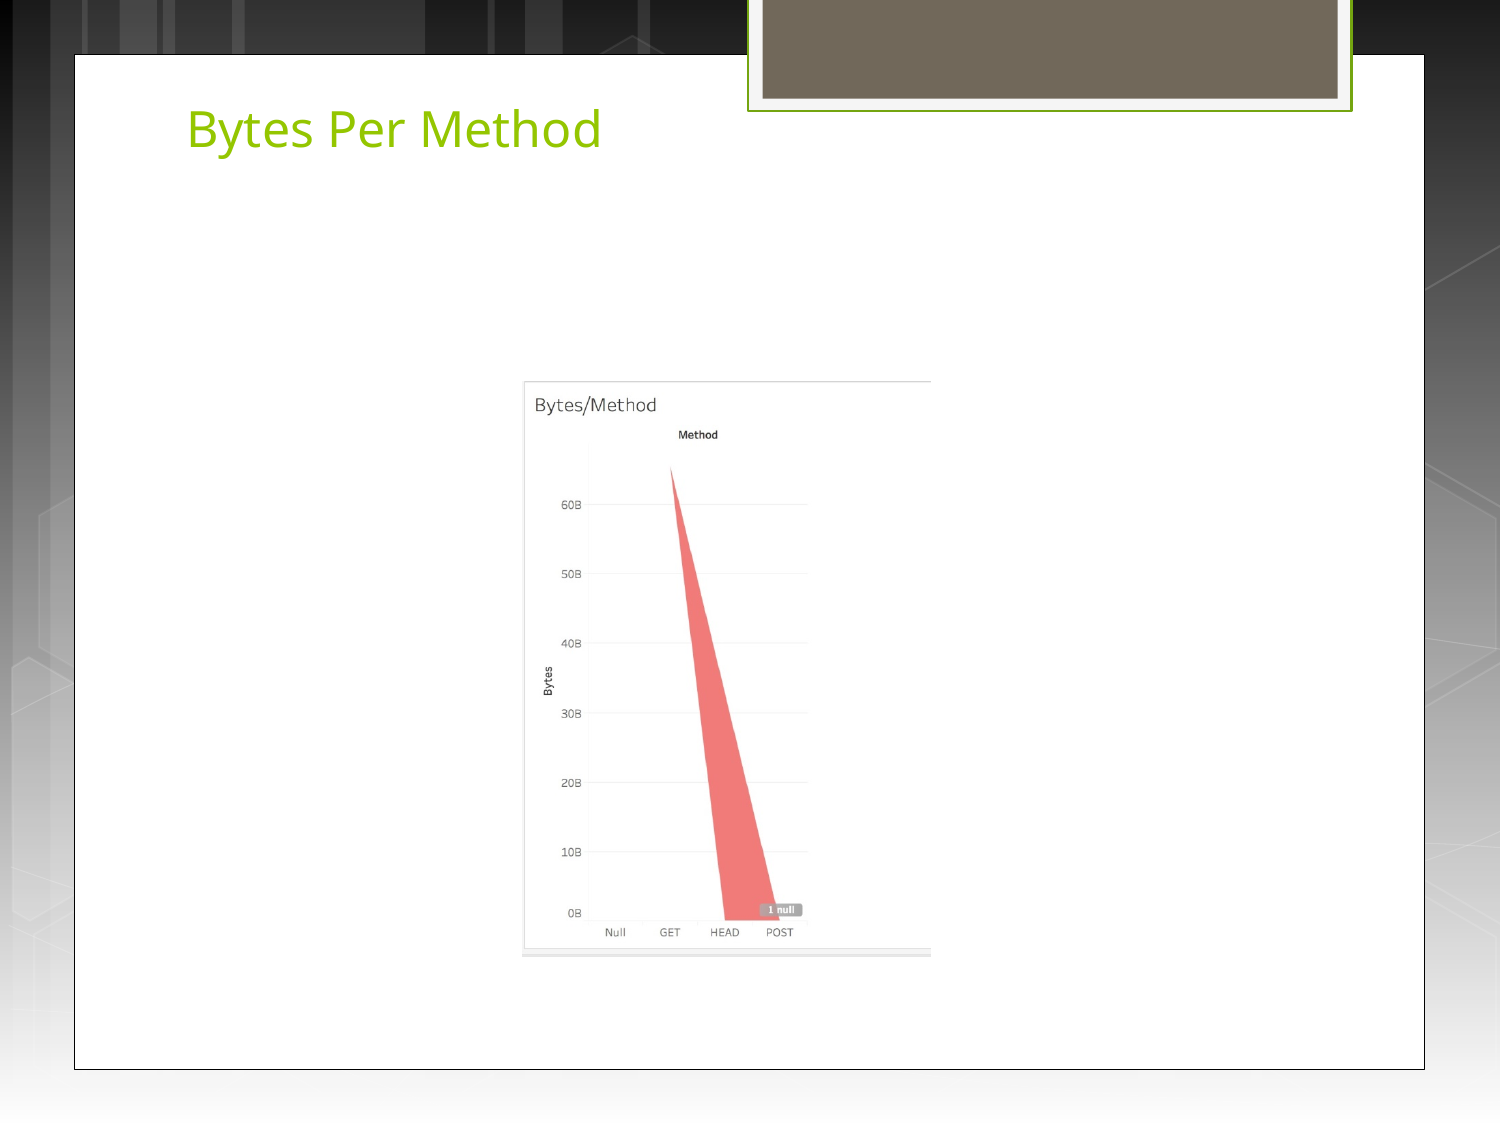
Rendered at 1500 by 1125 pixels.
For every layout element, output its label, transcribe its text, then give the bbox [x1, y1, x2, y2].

title Bytes Per Method [171, 90, 1324, 185]
picture [522, 381, 931, 957]
